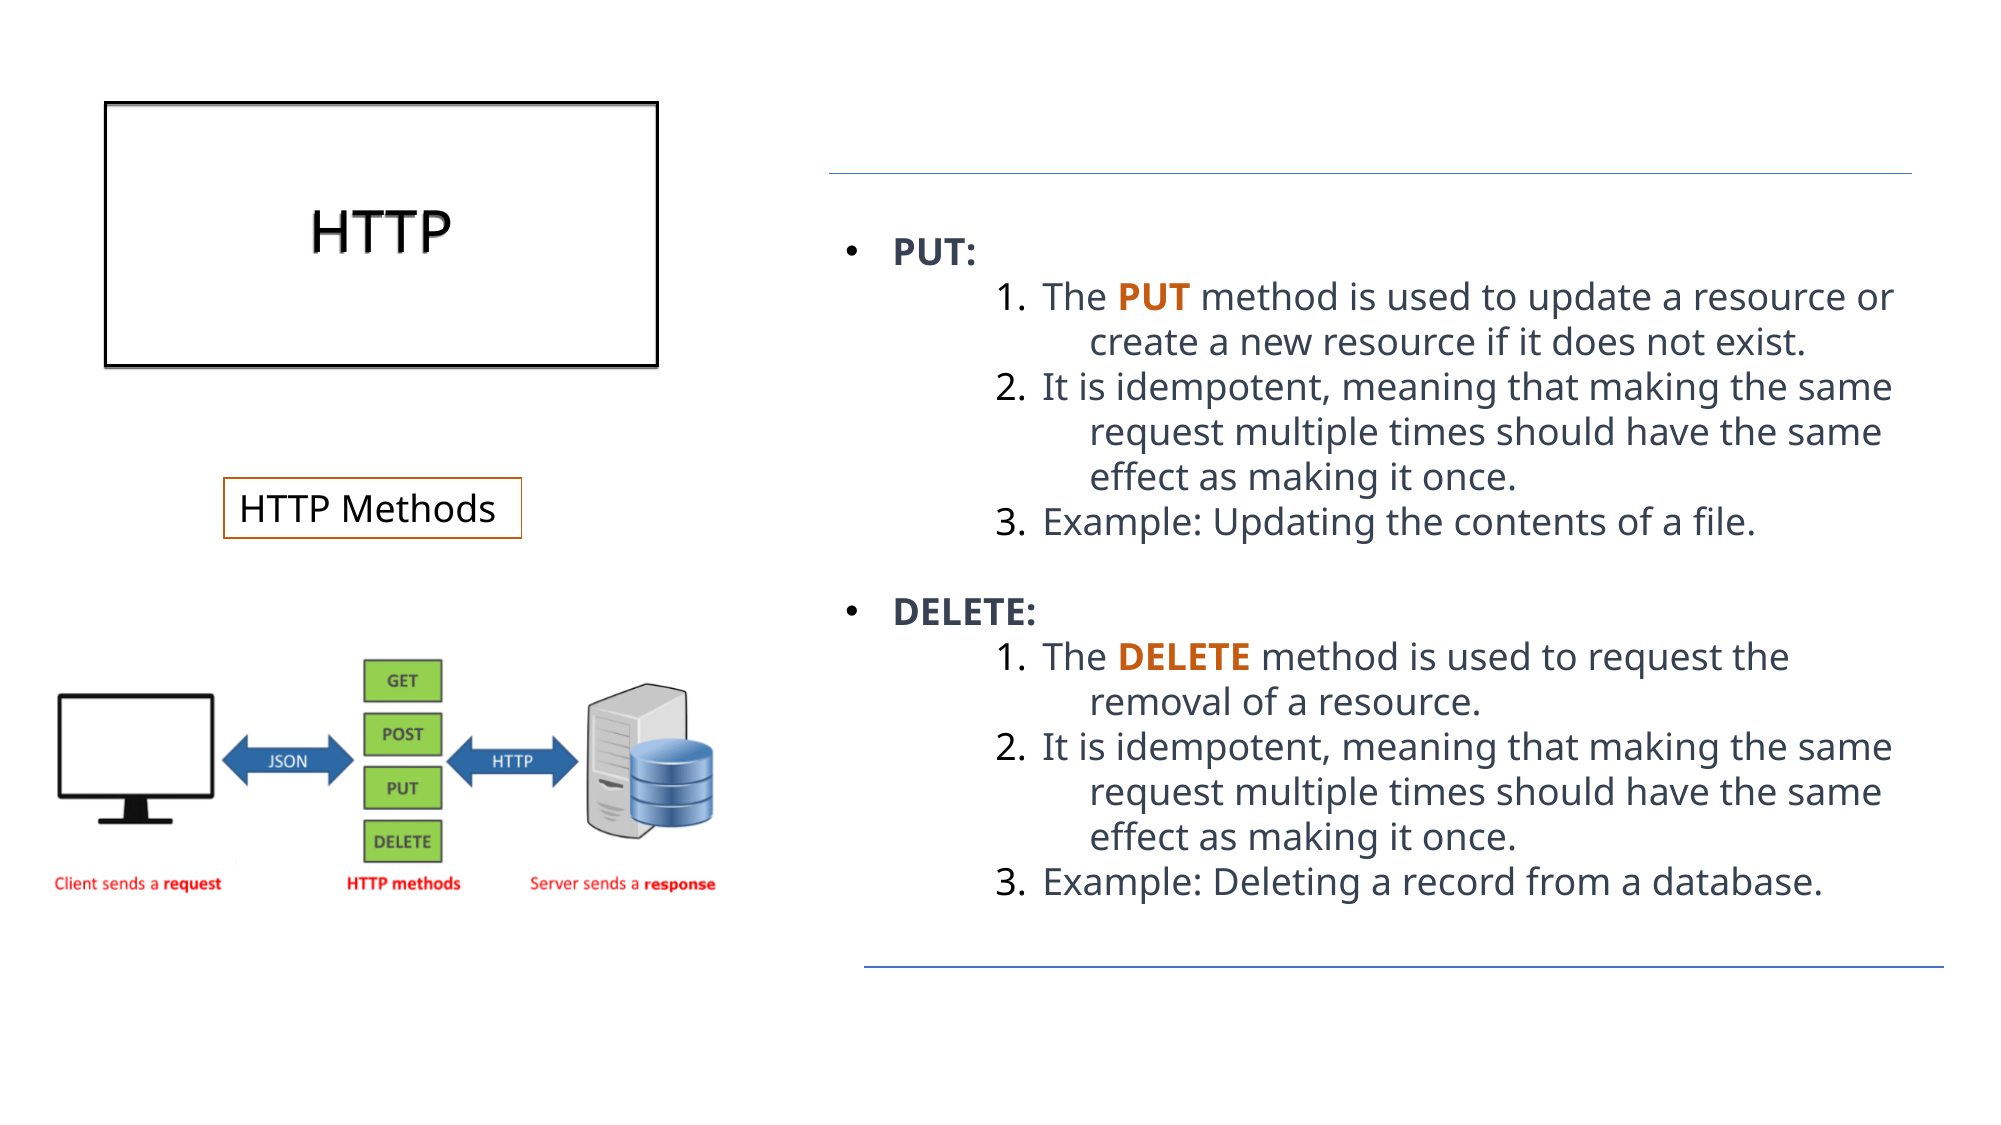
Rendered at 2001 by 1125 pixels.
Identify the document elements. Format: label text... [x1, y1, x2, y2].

title HTTP [105, 102, 658, 366]
picture [30, 644, 733, 903]
text_box PUT: The PUT method is used to update a resource or create a new resource if it does not exist. It is idempotent, meaning that making the same request multiple times should have the same effect as making it once. Example: Updating the contents of a file. DELETE: The DELETE method is used to request the removal of a resource. It is idempotent, meaning that making the same request multiple times should have the same effect as making it once. Example: Deleting a record from a database. [830, 220, 1914, 918]
text_box HTTP Methods [224, 478, 521, 538]
